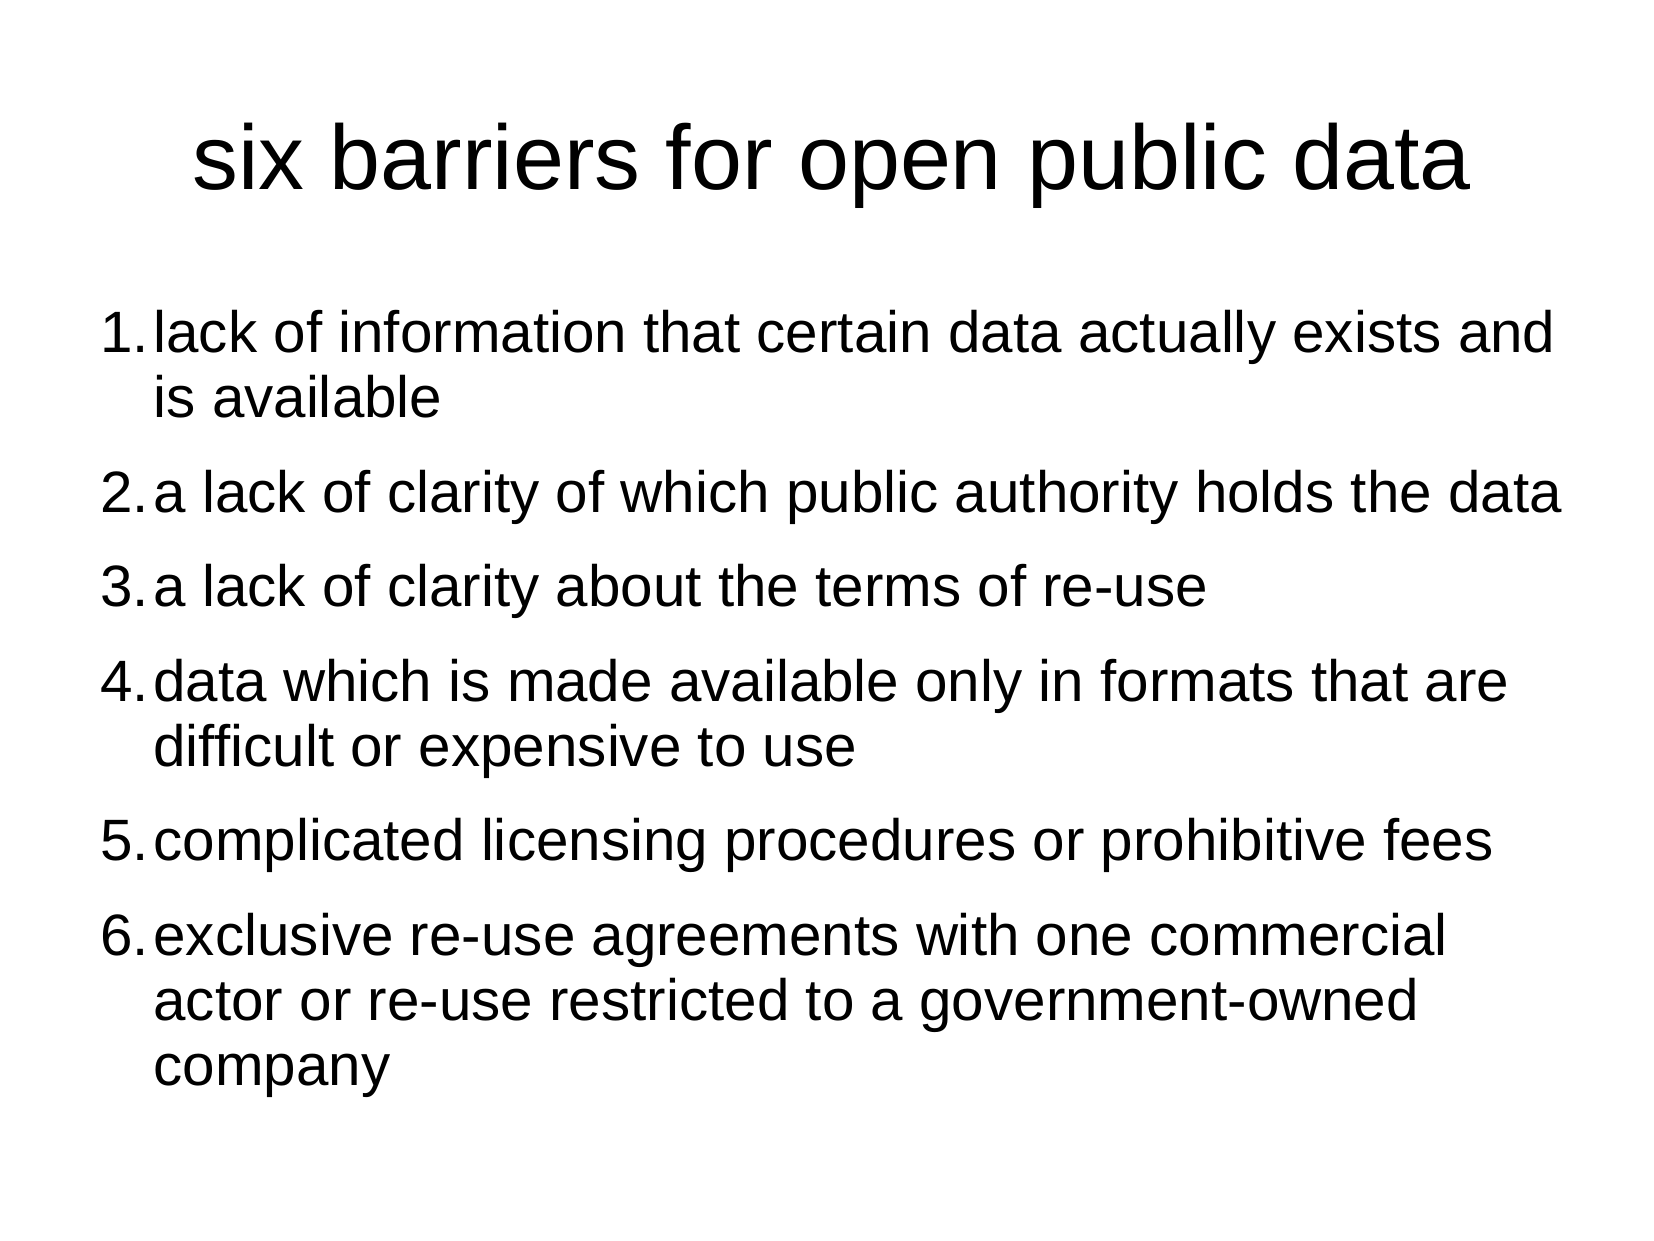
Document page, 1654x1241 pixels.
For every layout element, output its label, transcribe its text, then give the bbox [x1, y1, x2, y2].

list lack of information that certain data actually exists and is available a lack of clarity of which public authority holds the data a lack of clarity about the terms of re-use data which is made available only in formats that are difficult or expensive to use complicated licensing procedures or prohibitive fees exclusive re-use agreements with one commercial actor or re-use restricted to a government-owned company [82, 205, 1571, 1096]
title six barriers for open public data [45, 60, 1621, 257]
